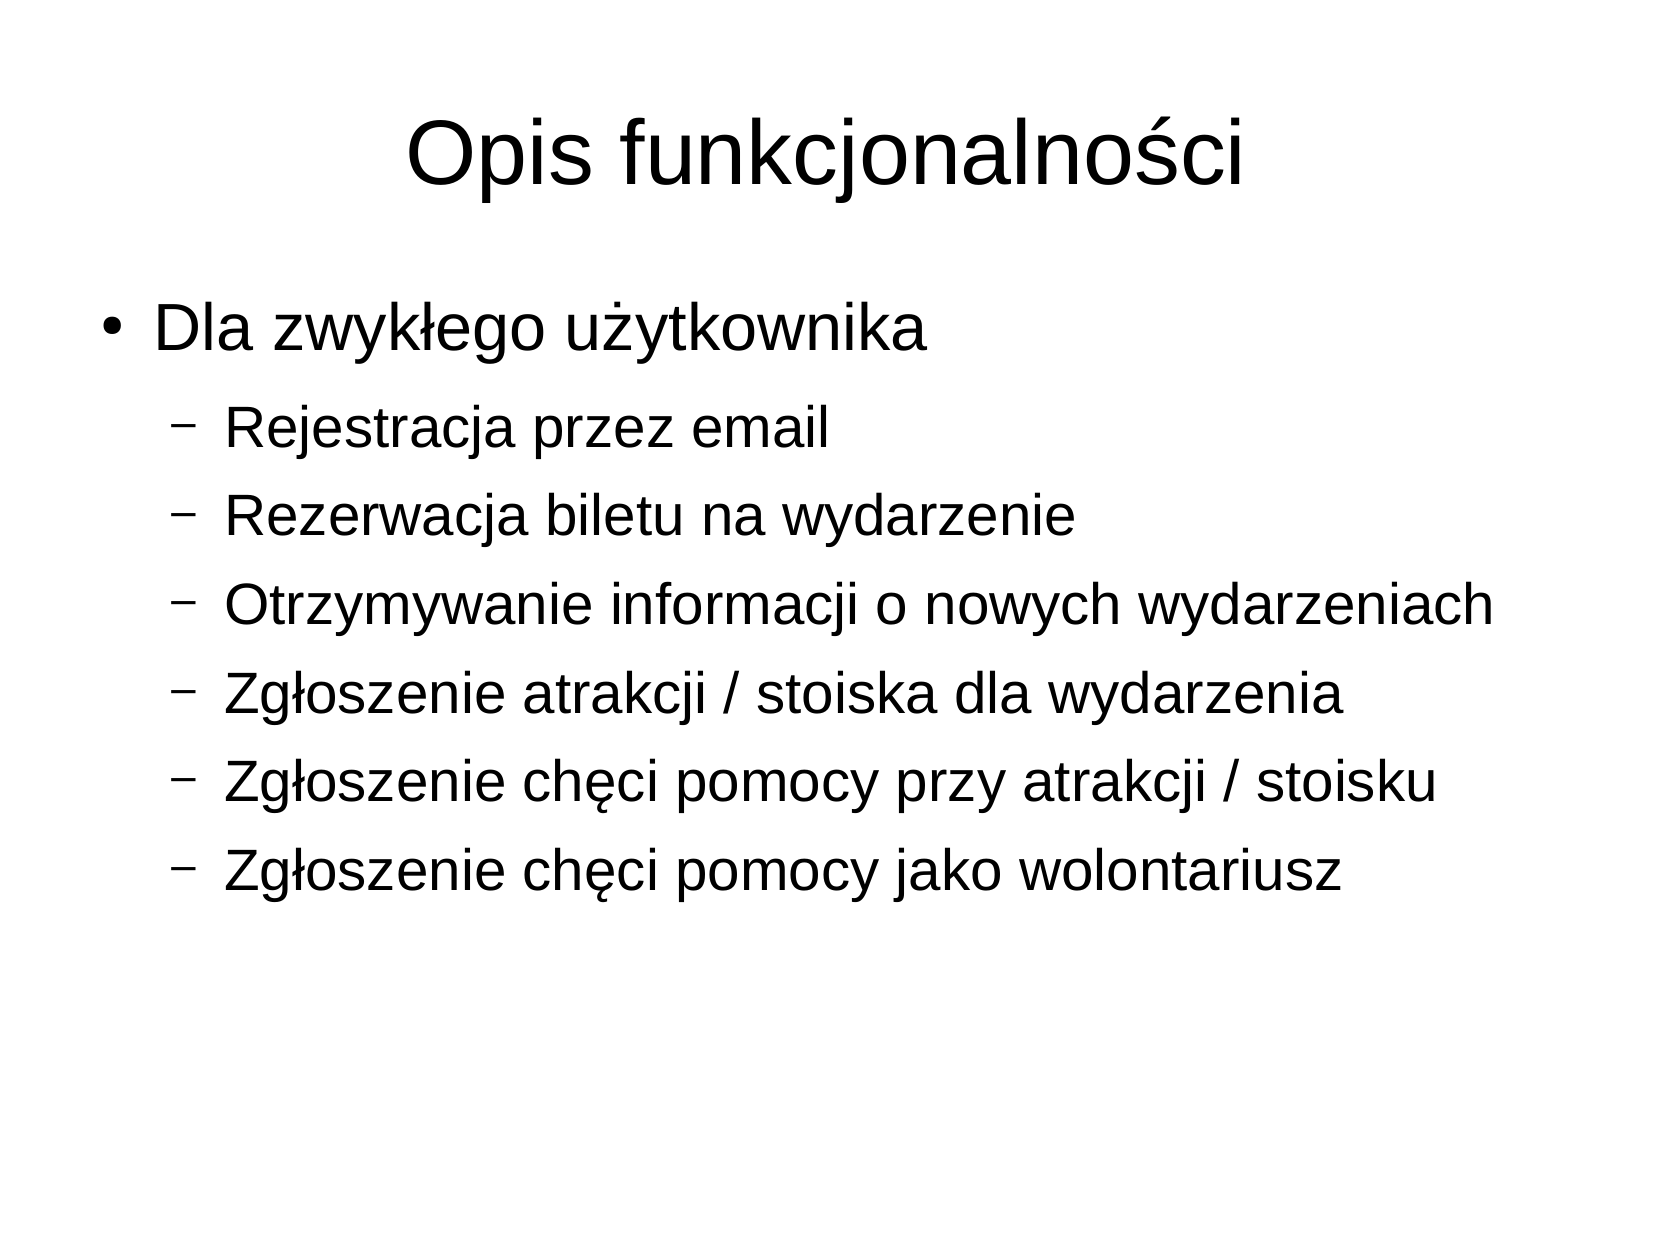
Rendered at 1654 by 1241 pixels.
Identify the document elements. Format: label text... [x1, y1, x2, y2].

list Dla zwykłego użytkownika Rejestracja przez email Rezerwacja biletu na wydarzenie Otrzymywanie informacji o nowych wydarzeniach Zgłoszenie atrakcji / stoiska dla wydarzenia Zgłoszenie chęci pomocy przy atrakcji / stoisku Zgłoszenie chęci pomocy jako wolontariusz [82, 290, 1571, 1010]
title Opis funkcjonalności [82, 49, 1571, 257]
